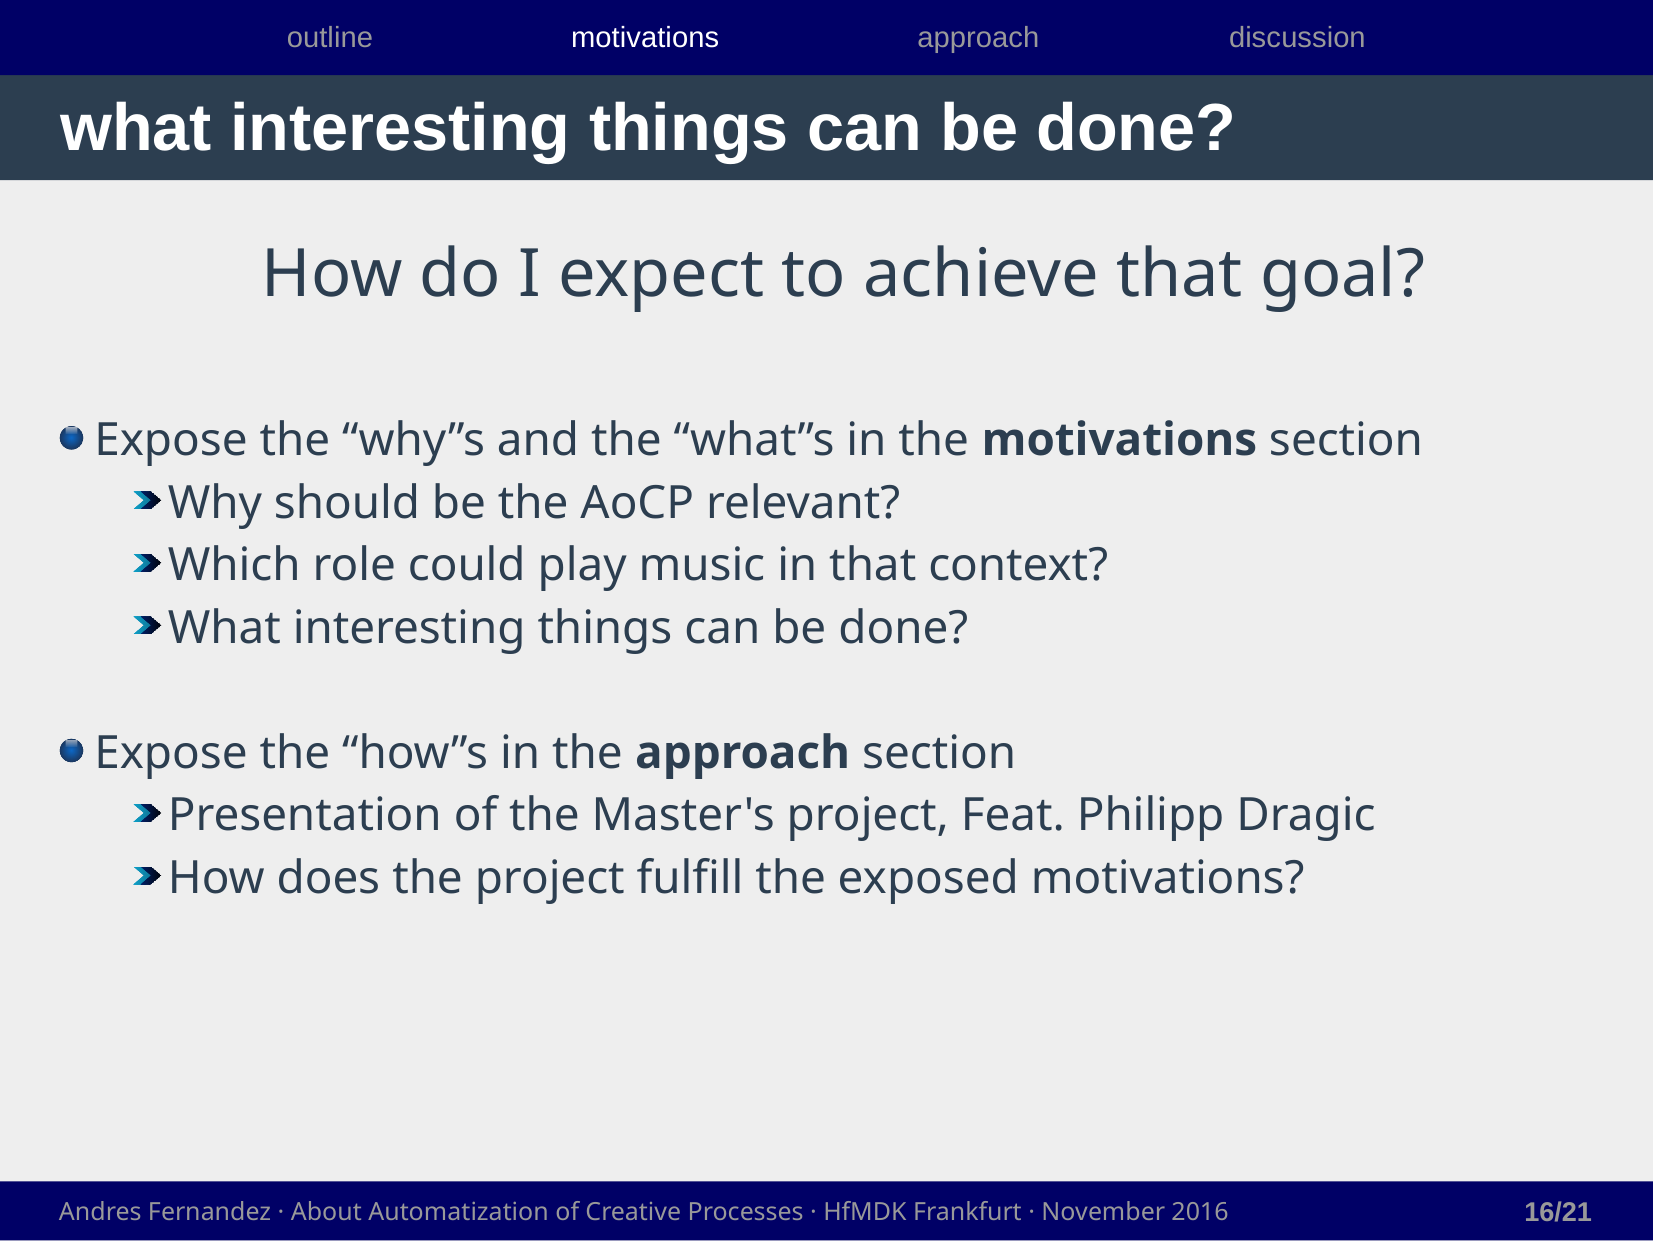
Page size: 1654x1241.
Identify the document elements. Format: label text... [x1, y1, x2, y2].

subtitle How do I expect to achieve that goal? Expose the “why”s and the “what”s in the motivations section Why should be the AoCP relevant? Which role could play music in that context? What interesting things can be done? Expose the “how”s in the approach section Presentation of the Master's project, Feat. Philipp Dragic How does the project fulfill the exposed motivations? [58, 225, 1594, 1141]
text_box outline motivations approach discussion [0, 0, 1653, 76]
title what interesting things can be done? [59, 76, 1594, 181]
text_box [385, 551, 451, 622]
